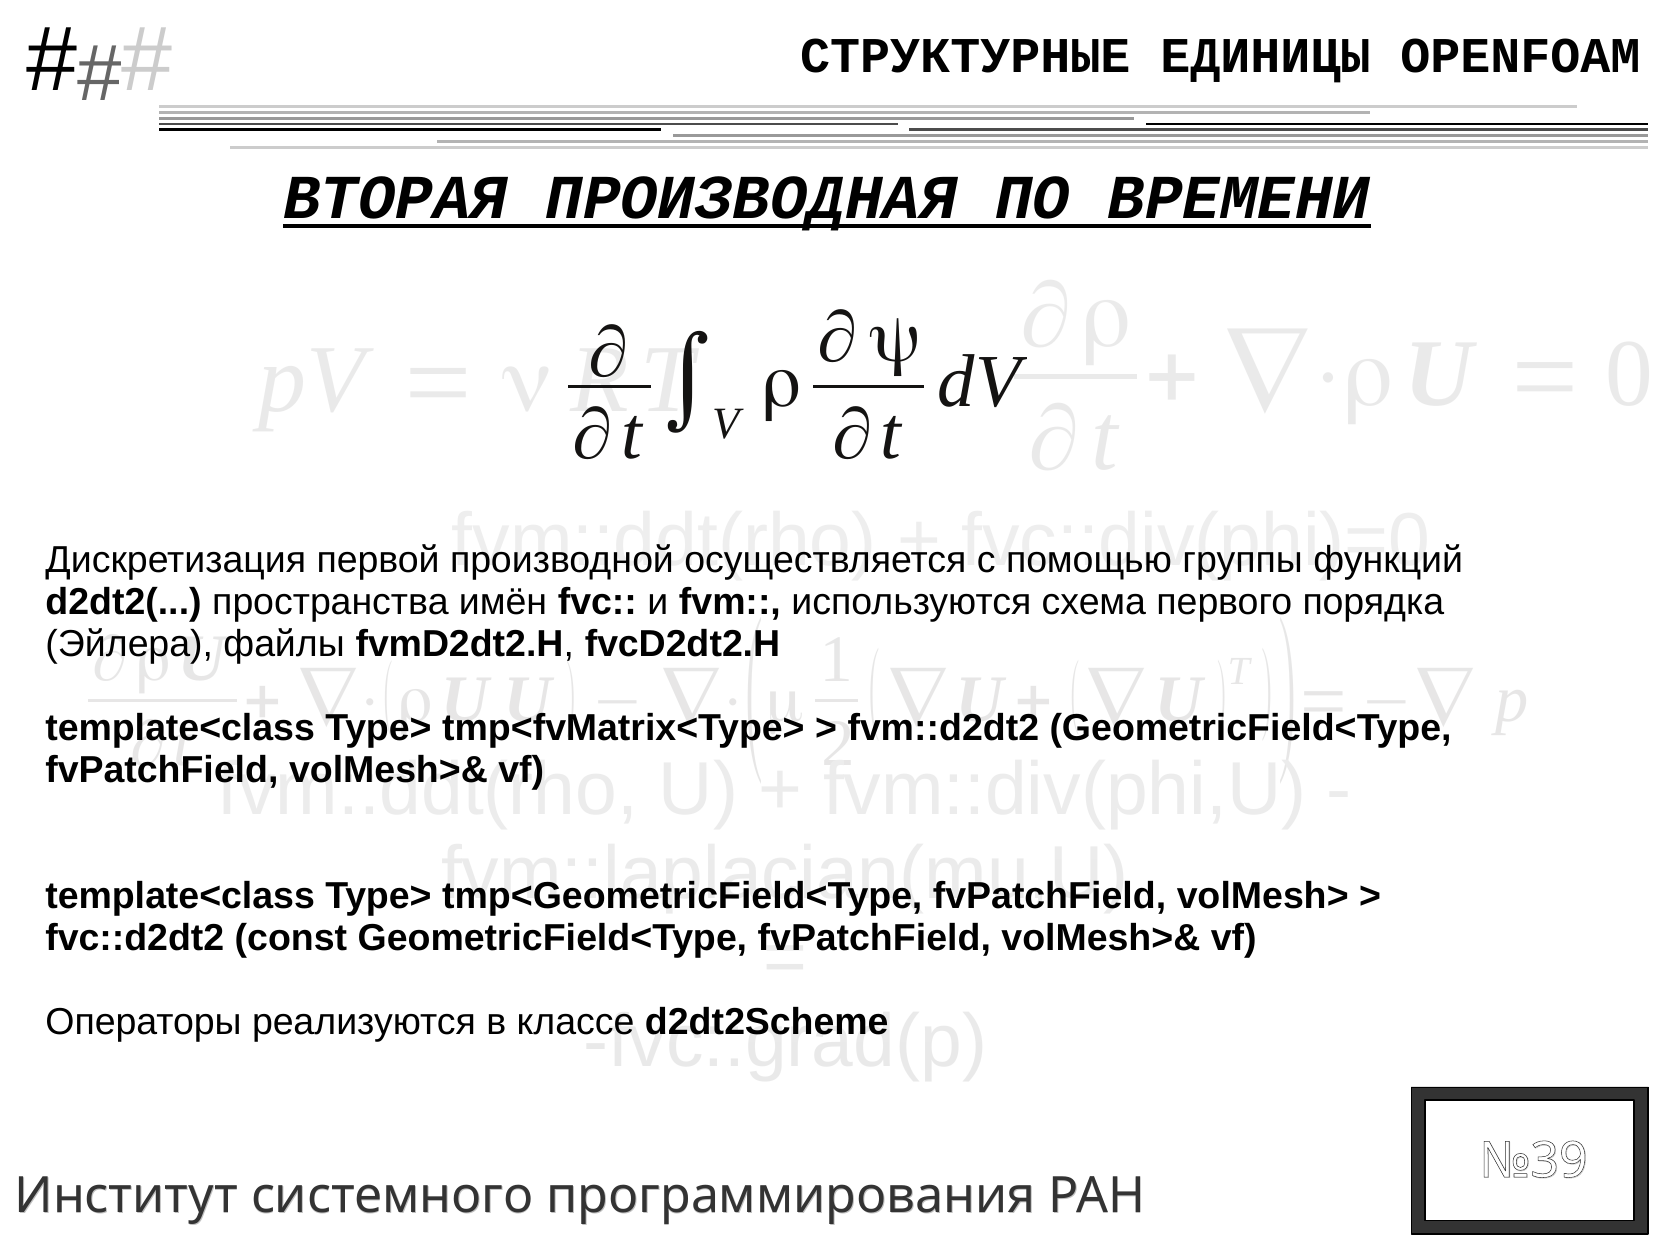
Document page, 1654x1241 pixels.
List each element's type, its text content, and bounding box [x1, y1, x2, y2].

text_box Дискретизация первой производной осуществляется с помощью группы функций d2dt2(...) пространства имён fvc:: и fvm::, используются схема первого порядка (Эйлера), файлы fvmD2dt2.H, fvcD2dt2.H template<class Type> tmp<fvMatrix<Type> > fvm::d2dt2 (GeometricField<Type, fvPatchField, volMesh>& vf) template<class Type> tmp<GeometricField<Type, fvPatchField, volMesh> > fvc::d2dt2 (const GeometricField<Type, fvPatchField, volMesh>& vf) Операторы реализуются в классе d2dt2Scheme [30, 530, 1634, 1050]
title ВТОРАЯ ПРОИЗВОДНАЯ ПО ВРЕМЕНИ [0, 147, 1654, 257]
chart [558, 295, 1027, 475]
